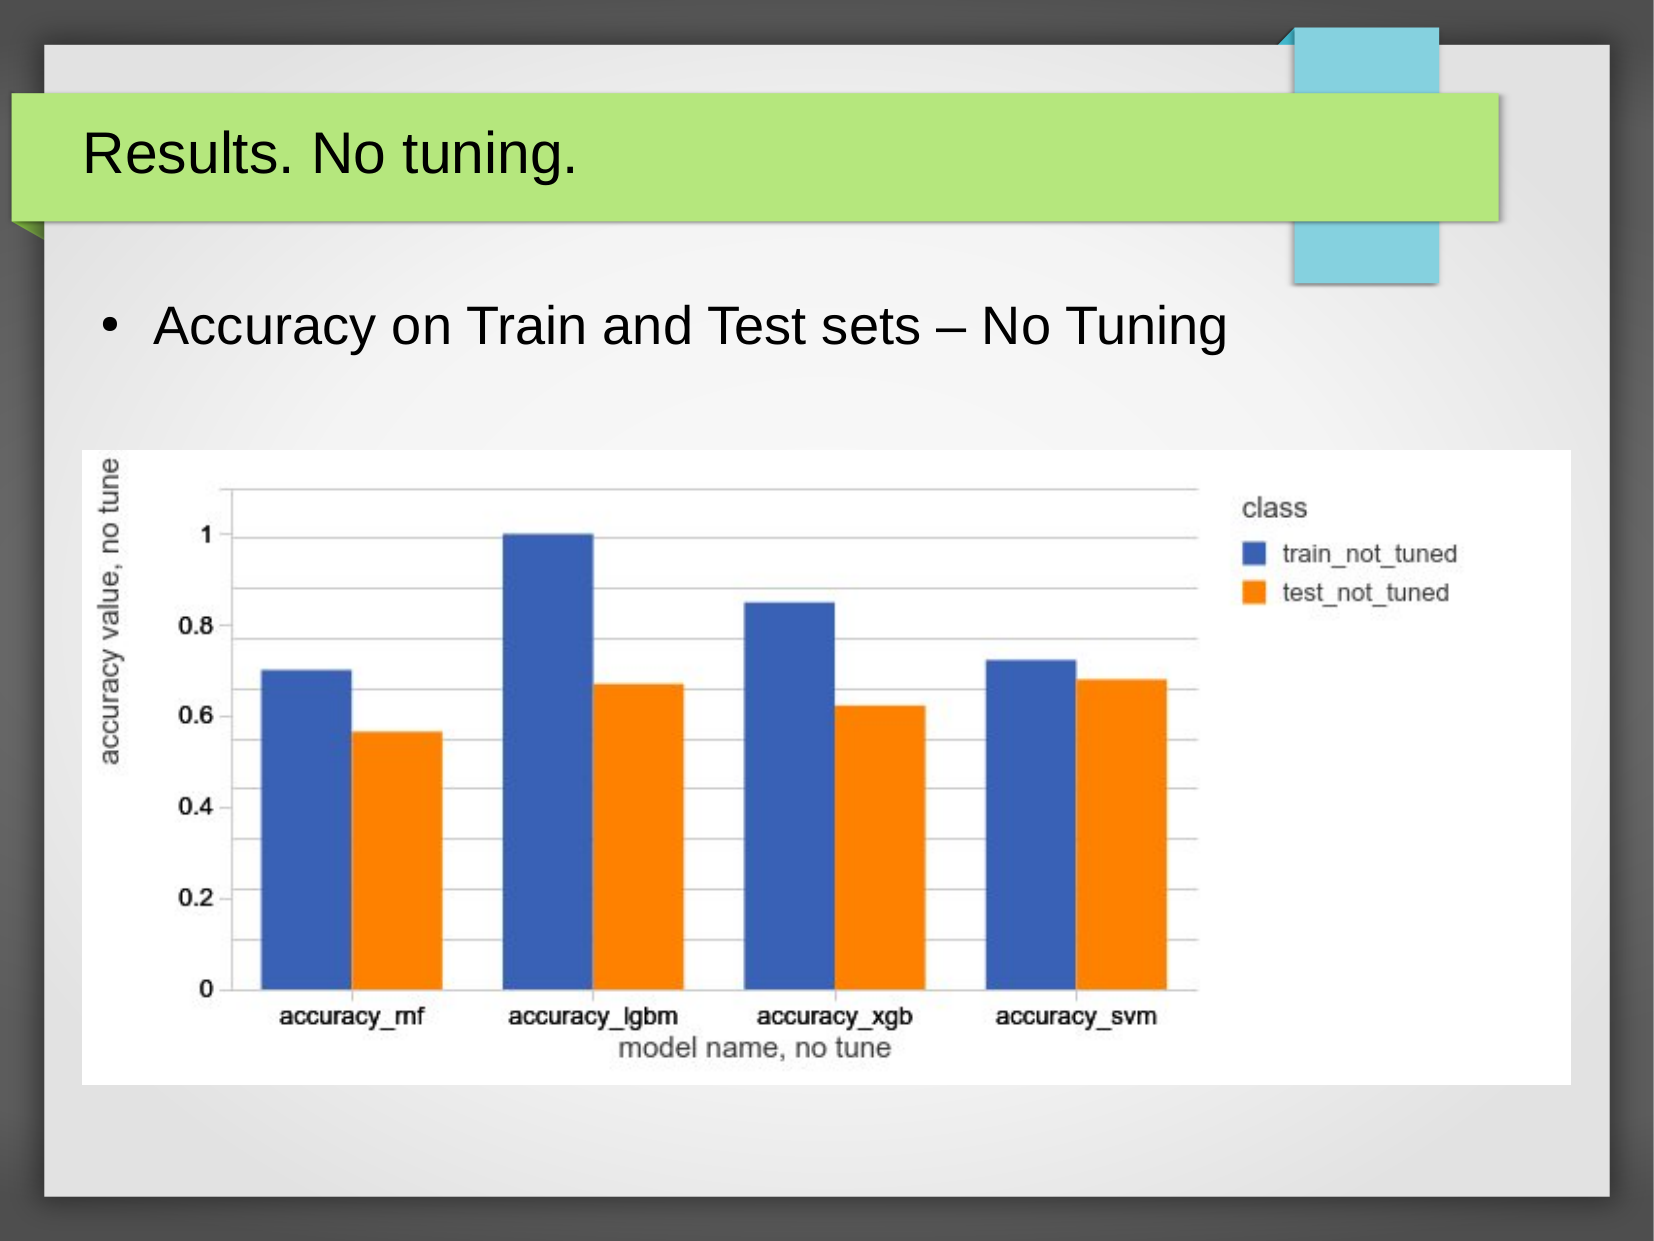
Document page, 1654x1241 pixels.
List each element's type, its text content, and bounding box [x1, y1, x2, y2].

picture [0, 0, 1654, 1241]
title Results. No tuning. [82, 94, 1264, 213]
list Accuracy on Train and Test sets – No Tuning [82, 295, 1571, 367]
